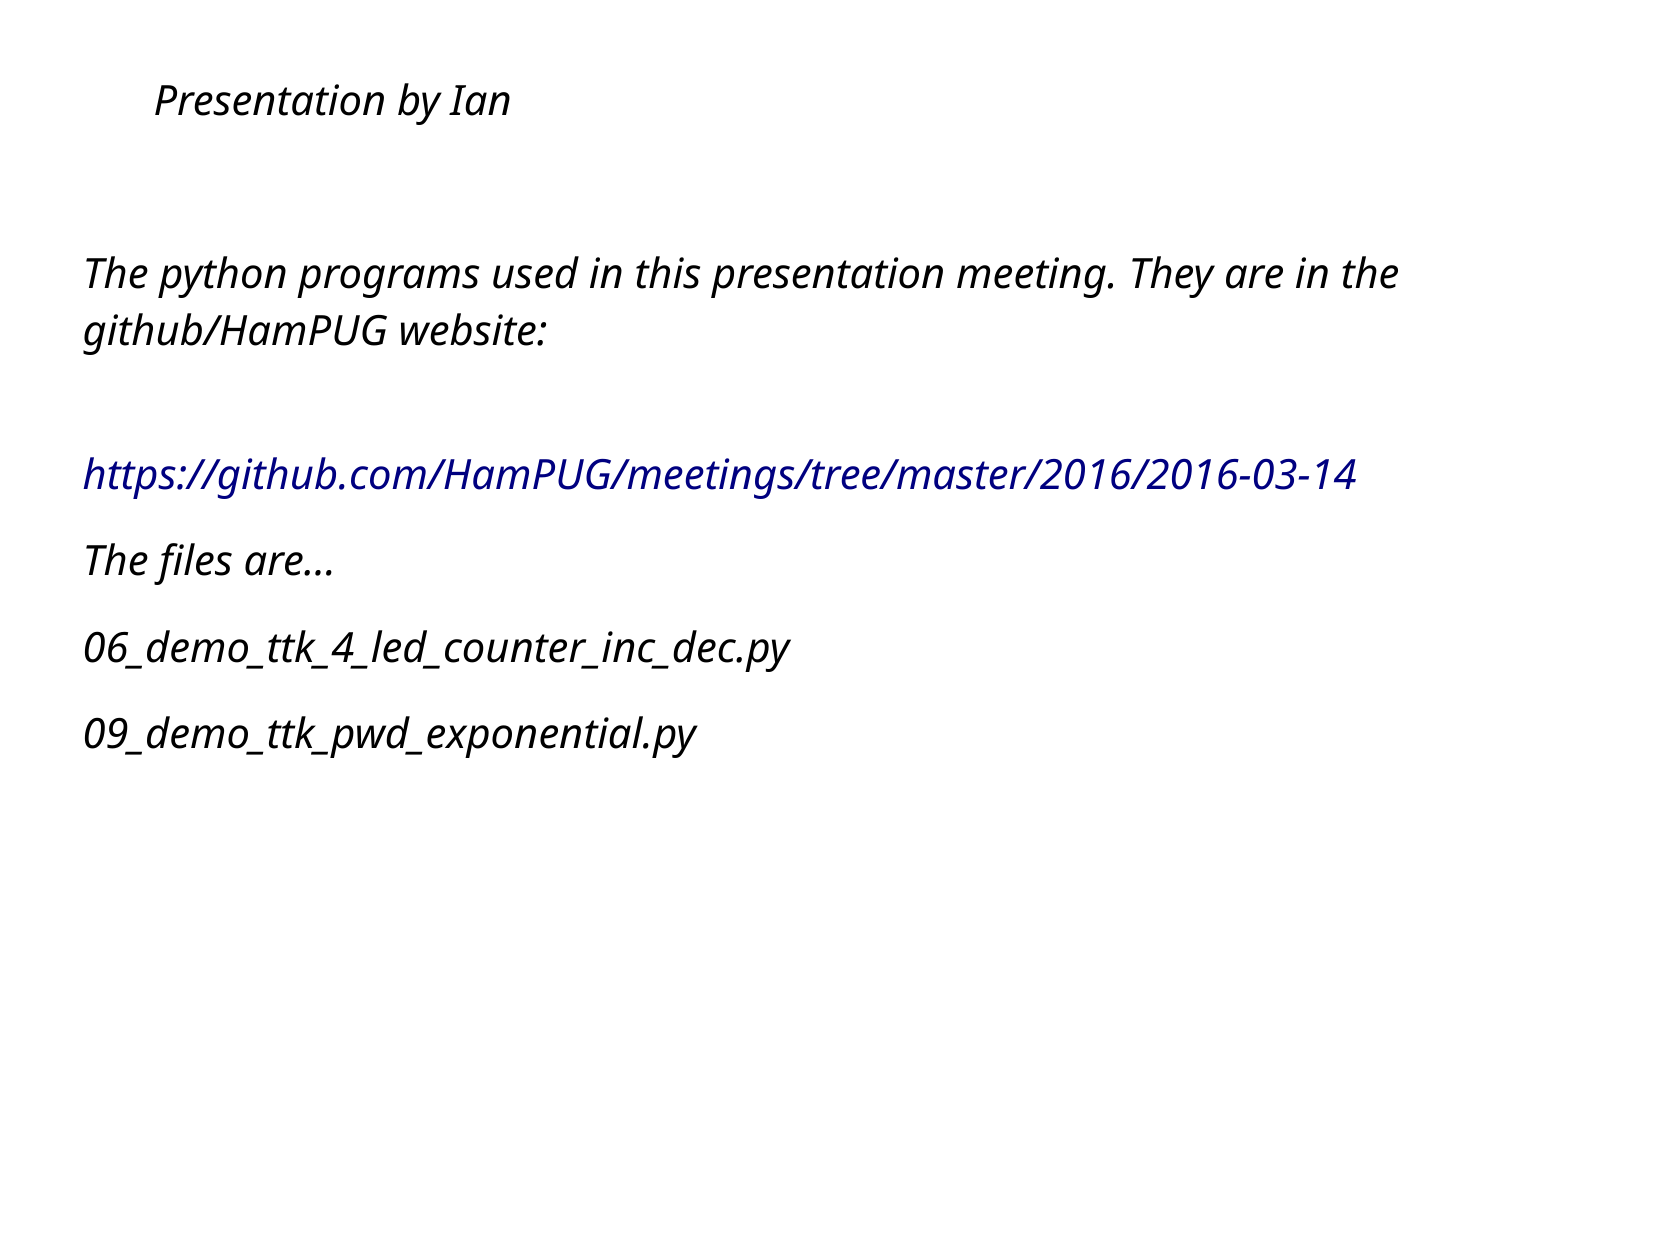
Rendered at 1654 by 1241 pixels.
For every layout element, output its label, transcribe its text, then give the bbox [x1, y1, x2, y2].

list Presentation by Ian The python programs used in this presentation meeting. They are in the github/HamPUG website: https://github.com/HamPUG/meetings/tree/master/2016/2016-03-14 The files are... 06_demo_ttk_4_led_counter_inc_dec.py 09_demo_ttk_pwd_exponential.py [82, 70, 1571, 791]
